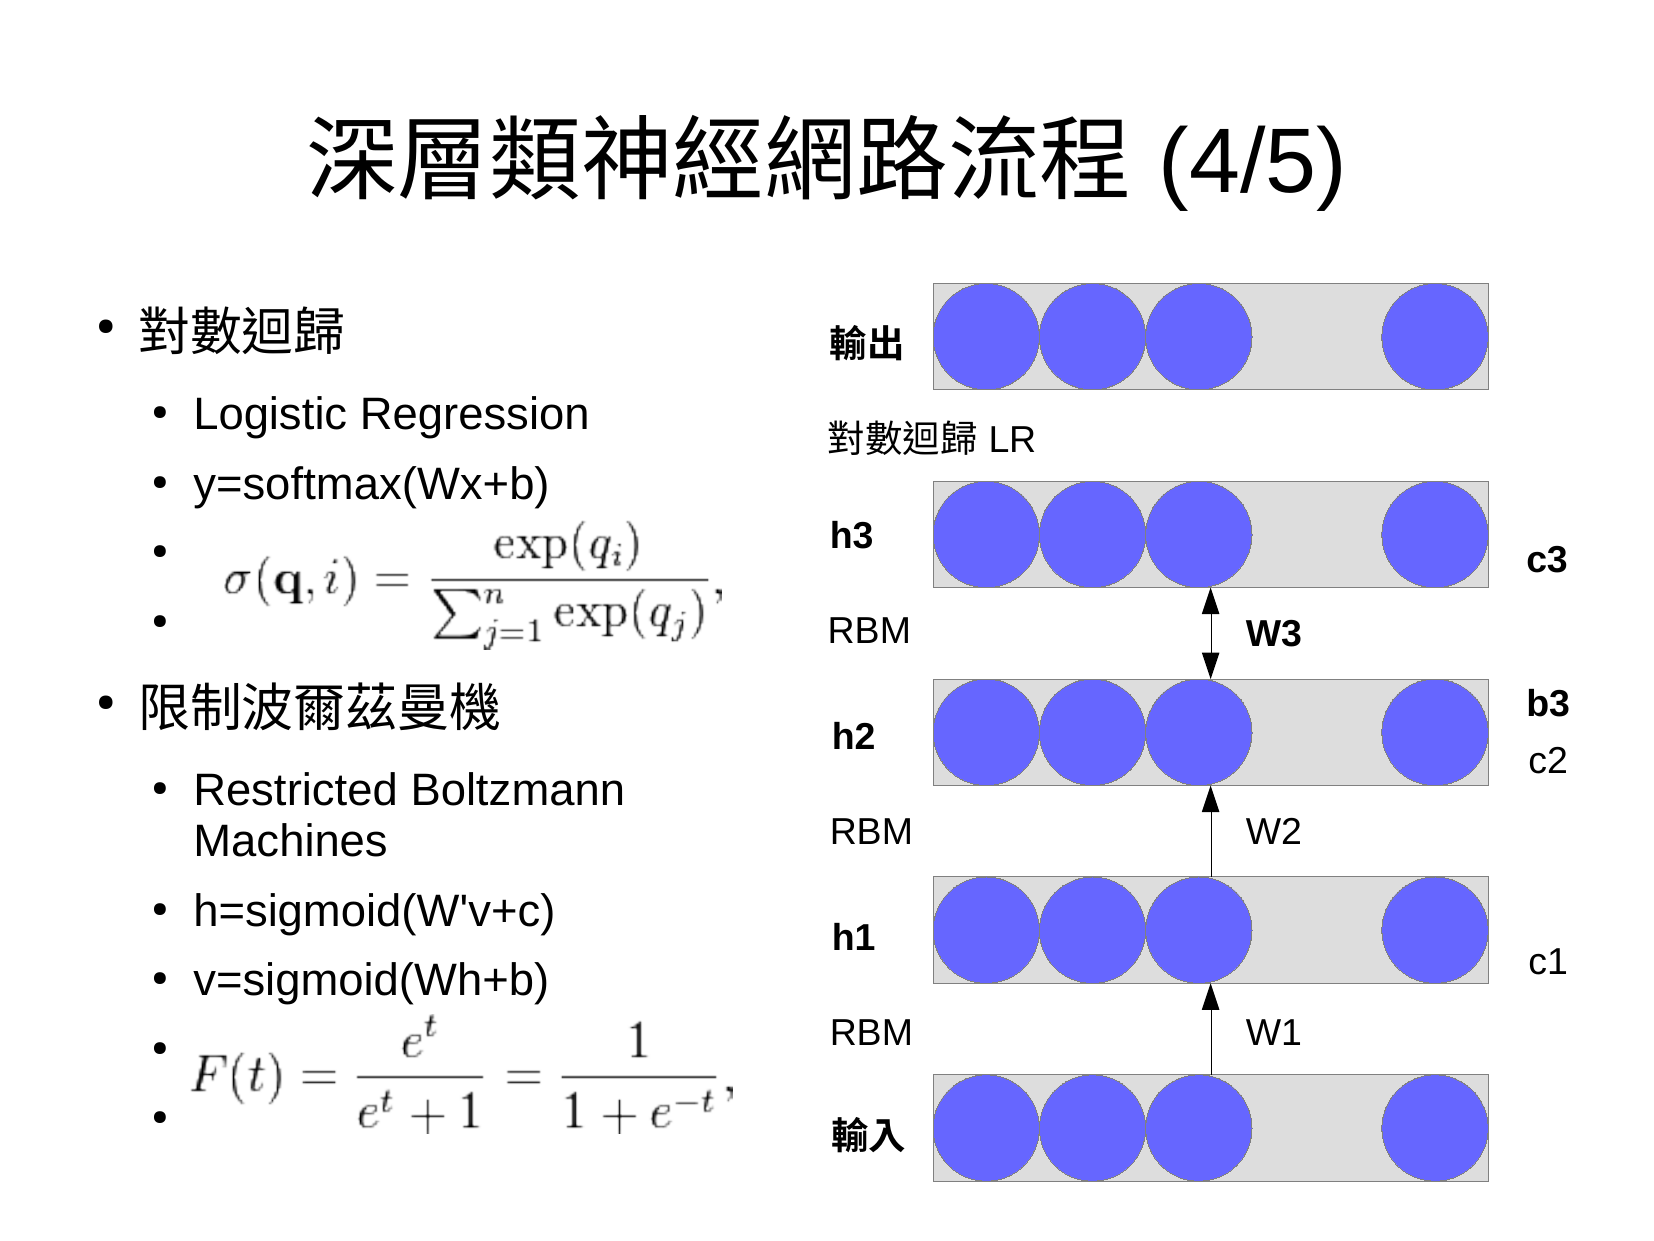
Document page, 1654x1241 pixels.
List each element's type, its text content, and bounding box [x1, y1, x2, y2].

list 對數迴歸 Logistic Regression y=softmax(Wx+b) 限制波爾茲曼機 Restricted Boltzmann Machines h=sigmoid(W'v+c) v=sigmoid(Wh+b) [82, 290, 827, 1010]
text_box c3 [1511, 531, 1583, 589]
text_box c1 [1513, 933, 1583, 990]
text_box 對數迴歸LR [827, 401, 1075, 460]
text_box RBM [827, 602, 926, 660]
text_box W3 [1231, 604, 1317, 662]
text_box b3 [1511, 675, 1585, 733]
picture [189, 1014, 733, 1134]
text_box 輸入 [816, 1098, 922, 1170]
text_box [933, 679, 1489, 786]
text_box RBM [814, 1003, 928, 1061]
text_box [933, 481, 1489, 588]
text_box [933, 876, 1489, 984]
text_box h1 [827, 909, 891, 967]
text_box RBM [827, 803, 928, 860]
picture [224, 519, 722, 650]
text_box W2 [1231, 803, 1317, 860]
text_box [933, 1074, 1489, 1182]
title 深層類神經網路流程(4/5) [82, 49, 1571, 257]
text_box [933, 283, 1489, 390]
text_box h2 [827, 708, 891, 766]
text_box c2 [1513, 733, 1583, 790]
text_box h3 [827, 507, 889, 565]
text_box W1 [1231, 1003, 1317, 1061]
text_box 輸出 [827, 306, 920, 378]
